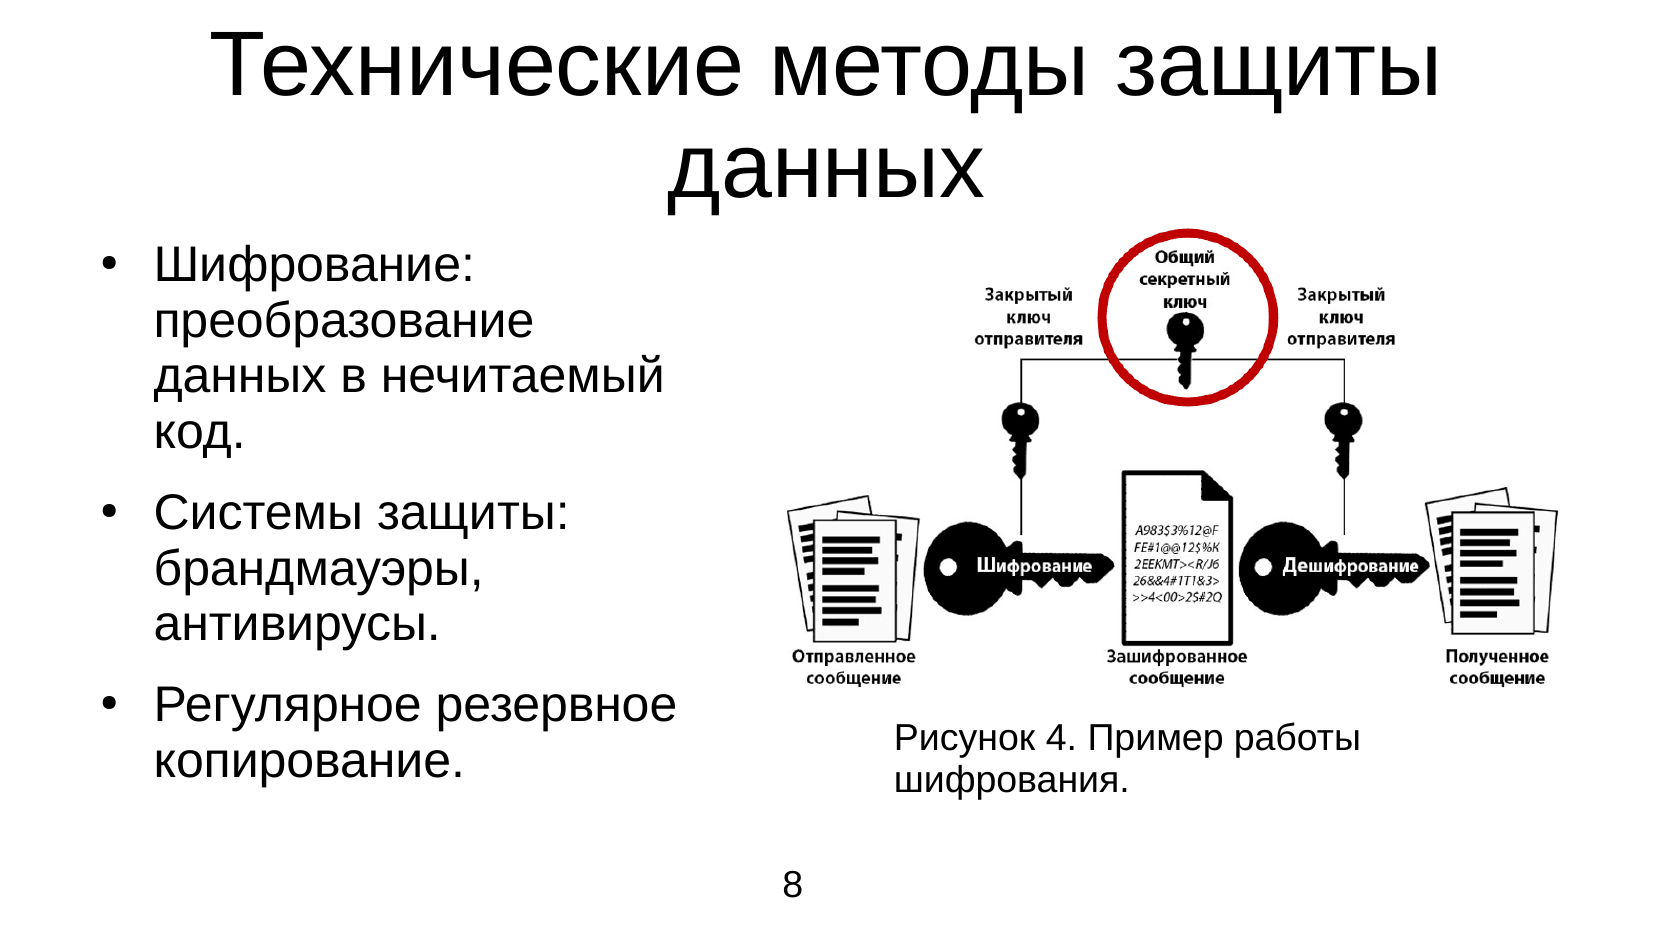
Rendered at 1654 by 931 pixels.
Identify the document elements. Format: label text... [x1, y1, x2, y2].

text_box 8 [767, 856, 819, 914]
text_box Рисунок 4. Пример работы шифрования. [879, 708, 1529, 808]
list Шифрование: преобразование данных в нечитаемый код. Системы защиты: брандмауэры, антивирусы. Регулярное резервное копирование. [82, 236, 709, 798]
title Технические методы защиты данных [82, 12, 1571, 218]
picture [772, 217, 1565, 688]
